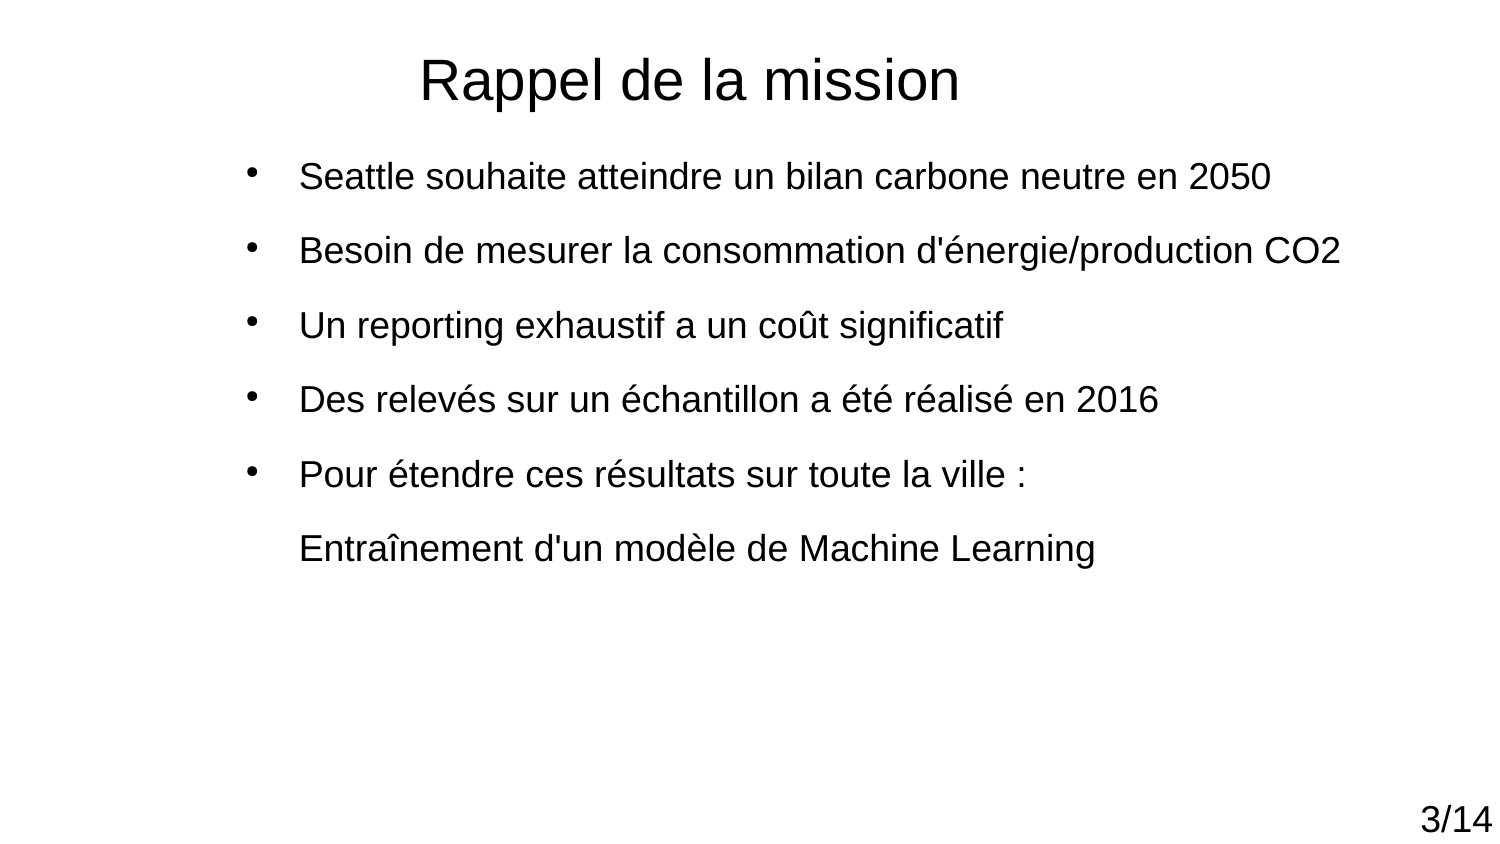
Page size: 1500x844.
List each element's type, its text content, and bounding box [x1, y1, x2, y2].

text_box 3/14 [1405, 791, 1500, 844]
list Seattle souhaite atteindre un bilan carbone neutre en 2050 Besoin de mesurer la consommation d'énergie/production CO2 Un reporting exhaustif a un coût significatif Des relevés sur un échantillon a été réalisé en 2016 Pour étendre ces résultats sur toute la ville : Entraînement d'un modèle de Machine Learning [212, 136, 1368, 414]
title Rappel de la mission [404, 27, 1500, 178]
